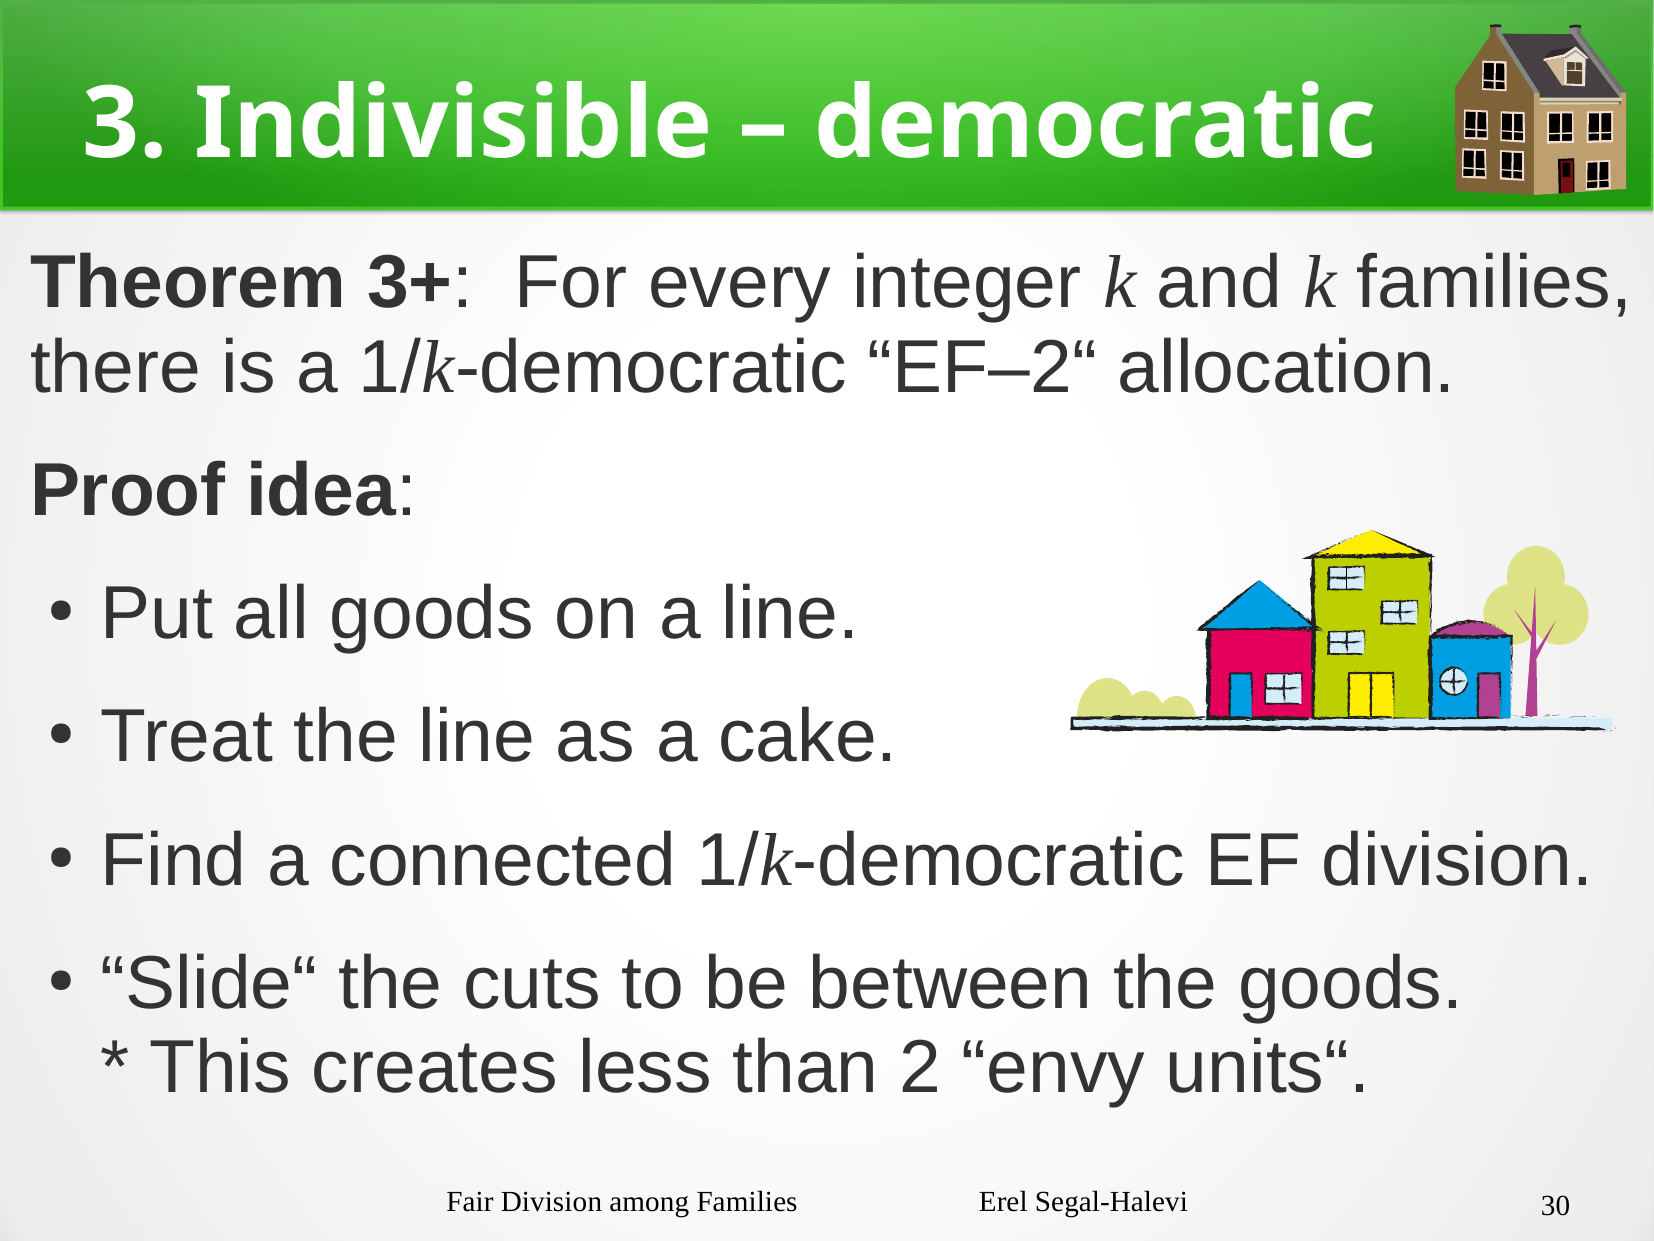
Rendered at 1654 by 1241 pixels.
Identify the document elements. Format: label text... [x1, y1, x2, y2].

picture [1050, 510, 1636, 747]
list Theorem 3+: For every integer k and k families, there is a 1/k-democratic “EF–2“ allocation. Proof idea: Put all goods on a line. Treat the line as a cake. Find a connected 1/k-democratic EF division. “Slide“ the cuts to be between the goods. * This creates less than 2 “envy units“. [30, 240, 1636, 1111]
picture [1455, 24, 1627, 196]
title 3. Indivisible – democratic [82, 47, 1455, 189]
